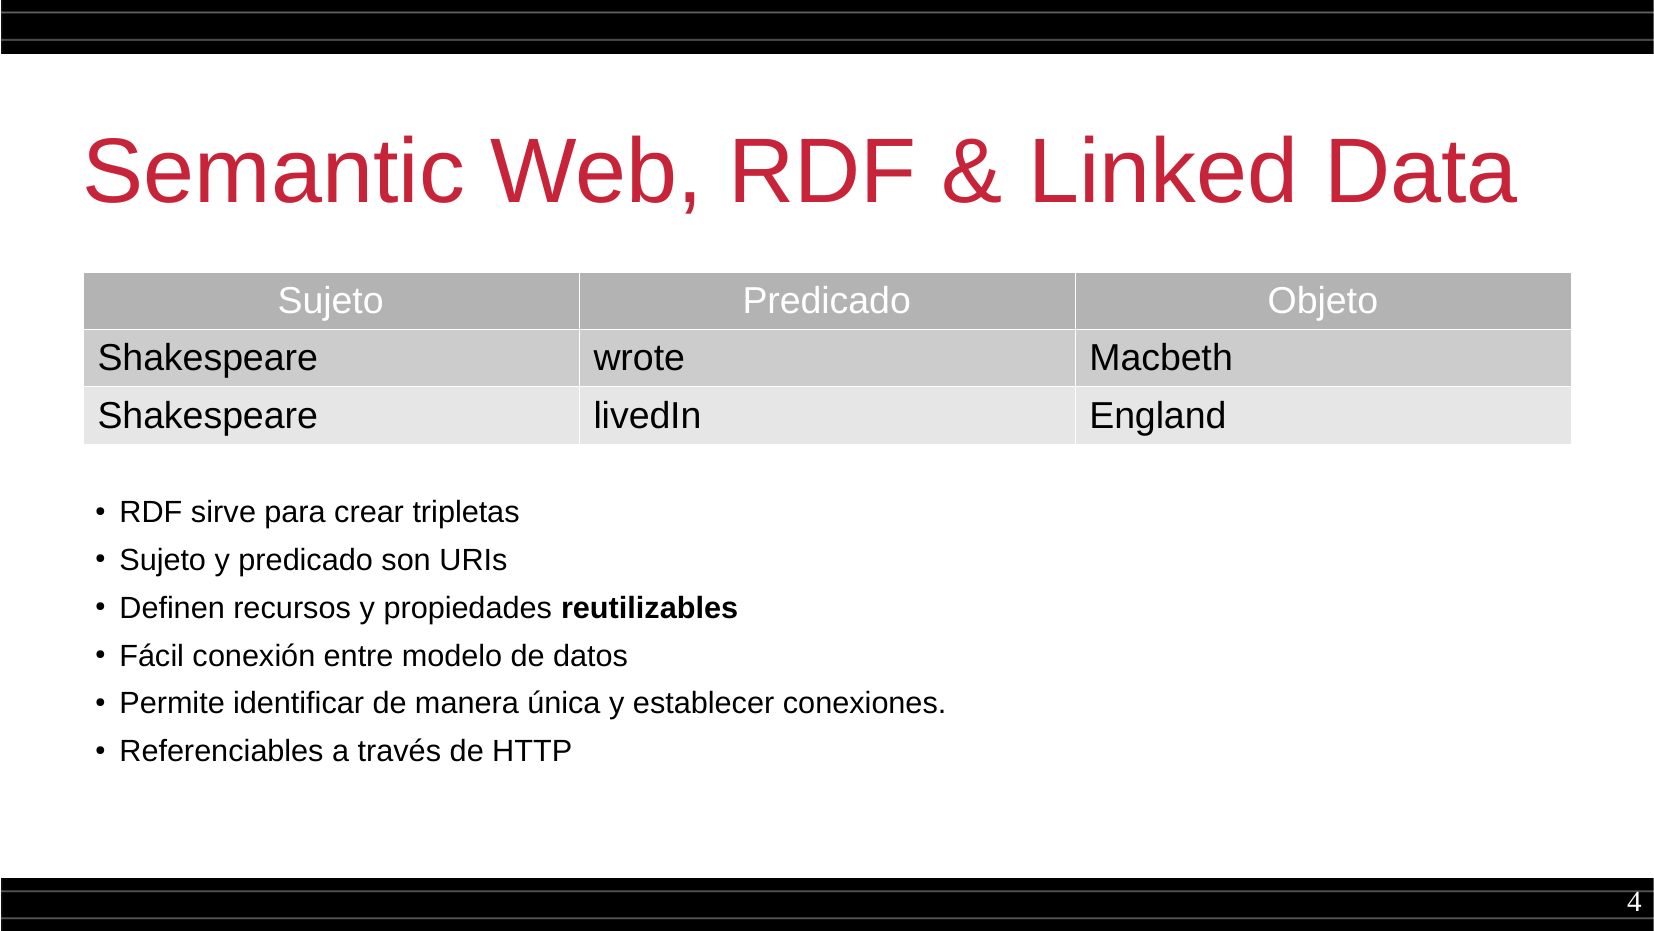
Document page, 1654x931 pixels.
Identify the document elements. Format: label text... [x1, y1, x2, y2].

table_cell Macbeth [1076, 330, 1571, 386]
table_header Predicado [580, 273, 1075, 329]
title Semantic Web, RDF & Linked Data [82, 92, 1571, 249]
picture [1, 878, 1654, 931]
table_cell wrote [580, 330, 1075, 386]
table_cell Shakespeare [84, 330, 579, 386]
list RDF sirve para crear tripletas Sujeto y predicado son URIs Definen recursos y propiedades reutilizables Fácil conexión entre modelo de datos Permite identificar de manera única y establecer conexiones. Referenciables a través de HTTP [86, 495, 1576, 773]
table_cell Shakespeare [84, 387, 579, 444]
table_header Objeto [1076, 273, 1571, 329]
table_cell livedIn [580, 387, 1075, 444]
table_cell England [1076, 387, 1571, 444]
picture [1, 0, 1654, 54]
table_header Sujeto [84, 273, 579, 329]
